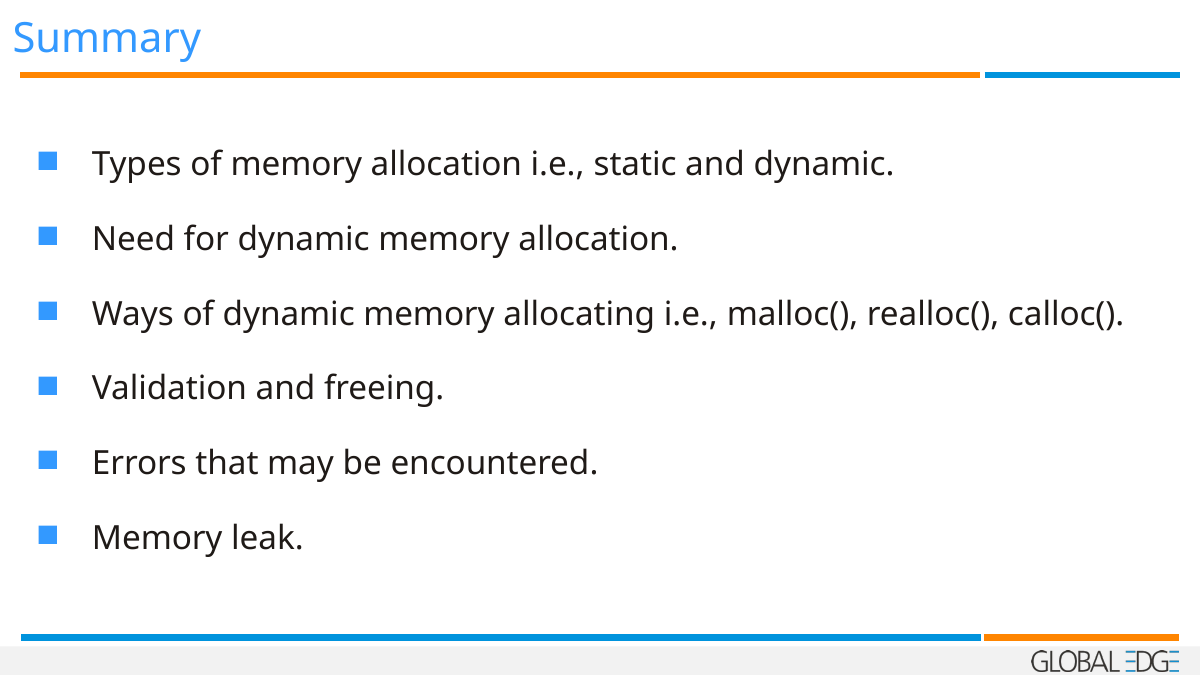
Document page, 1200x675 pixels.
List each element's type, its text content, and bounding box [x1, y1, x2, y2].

title Summary [12, 9, 1088, 63]
picture [1031, 650, 1179, 672]
list Types of memory allocation i.e., static and dynamic. Need for dynamic memory allocation. Ways of dynamic memory allocating i.e., malloc(), realloc(), calloc(). Validation and freeing. Errors that may be encountered. Memory leak. [21, 140, 1170, 668]
